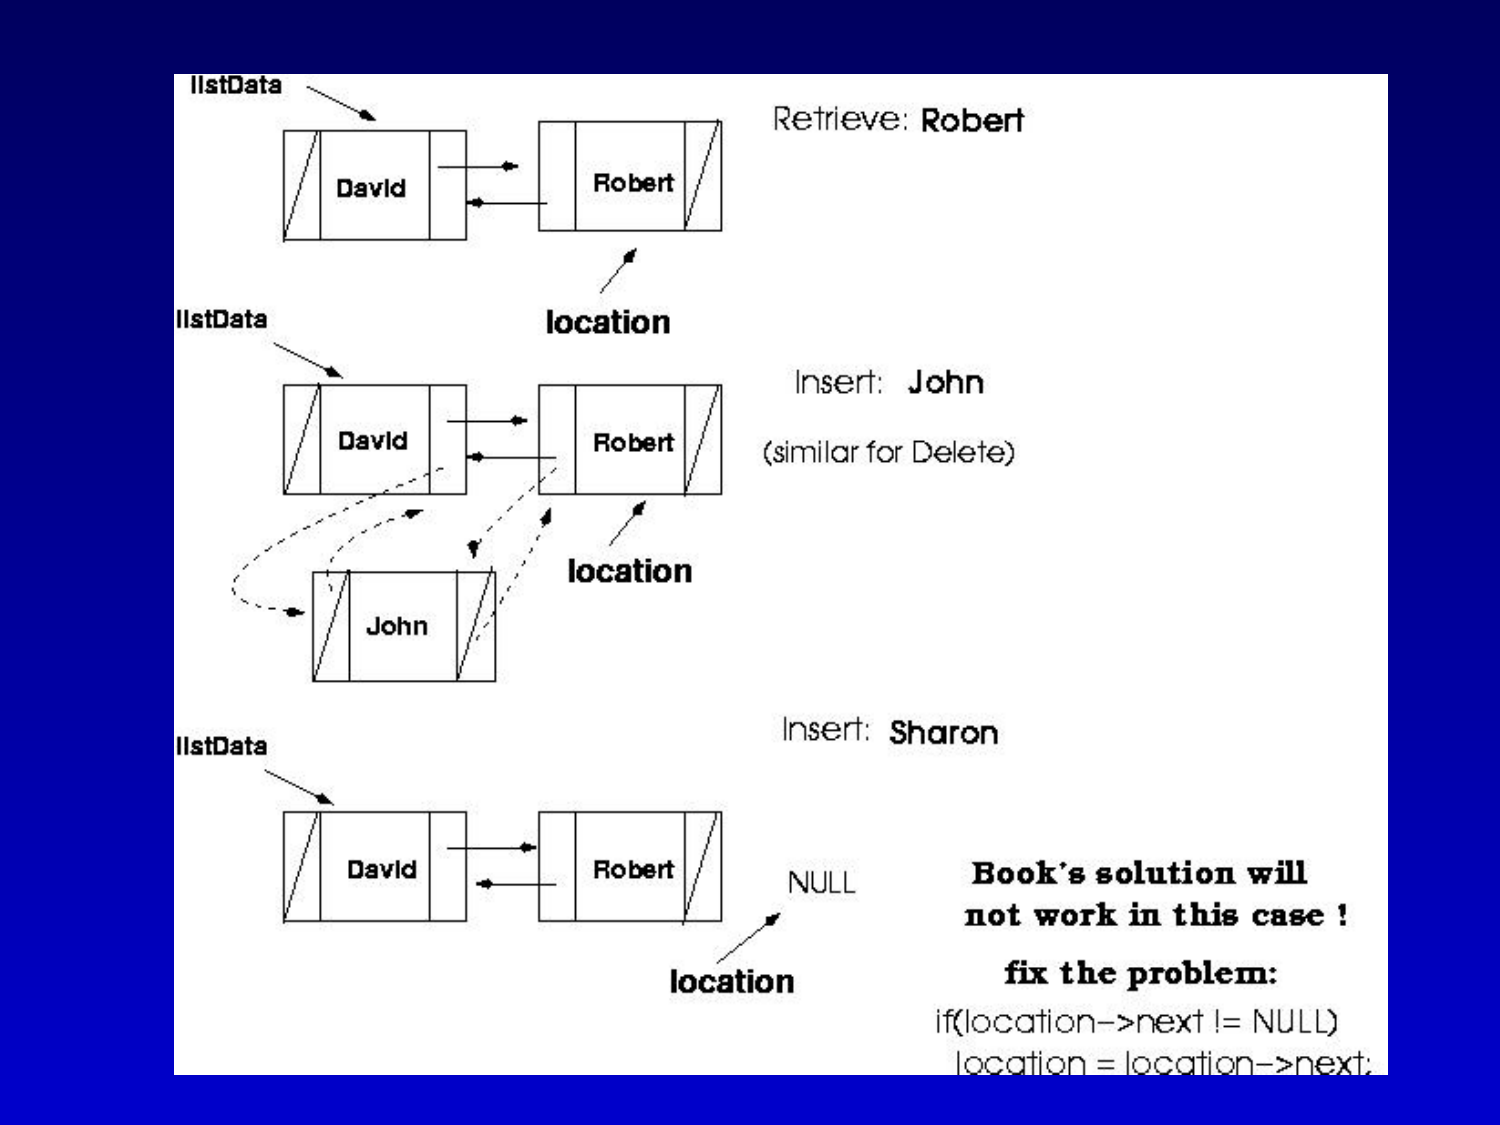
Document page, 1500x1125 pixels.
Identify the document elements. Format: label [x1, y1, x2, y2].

picture [174, 74, 1388, 1075]
